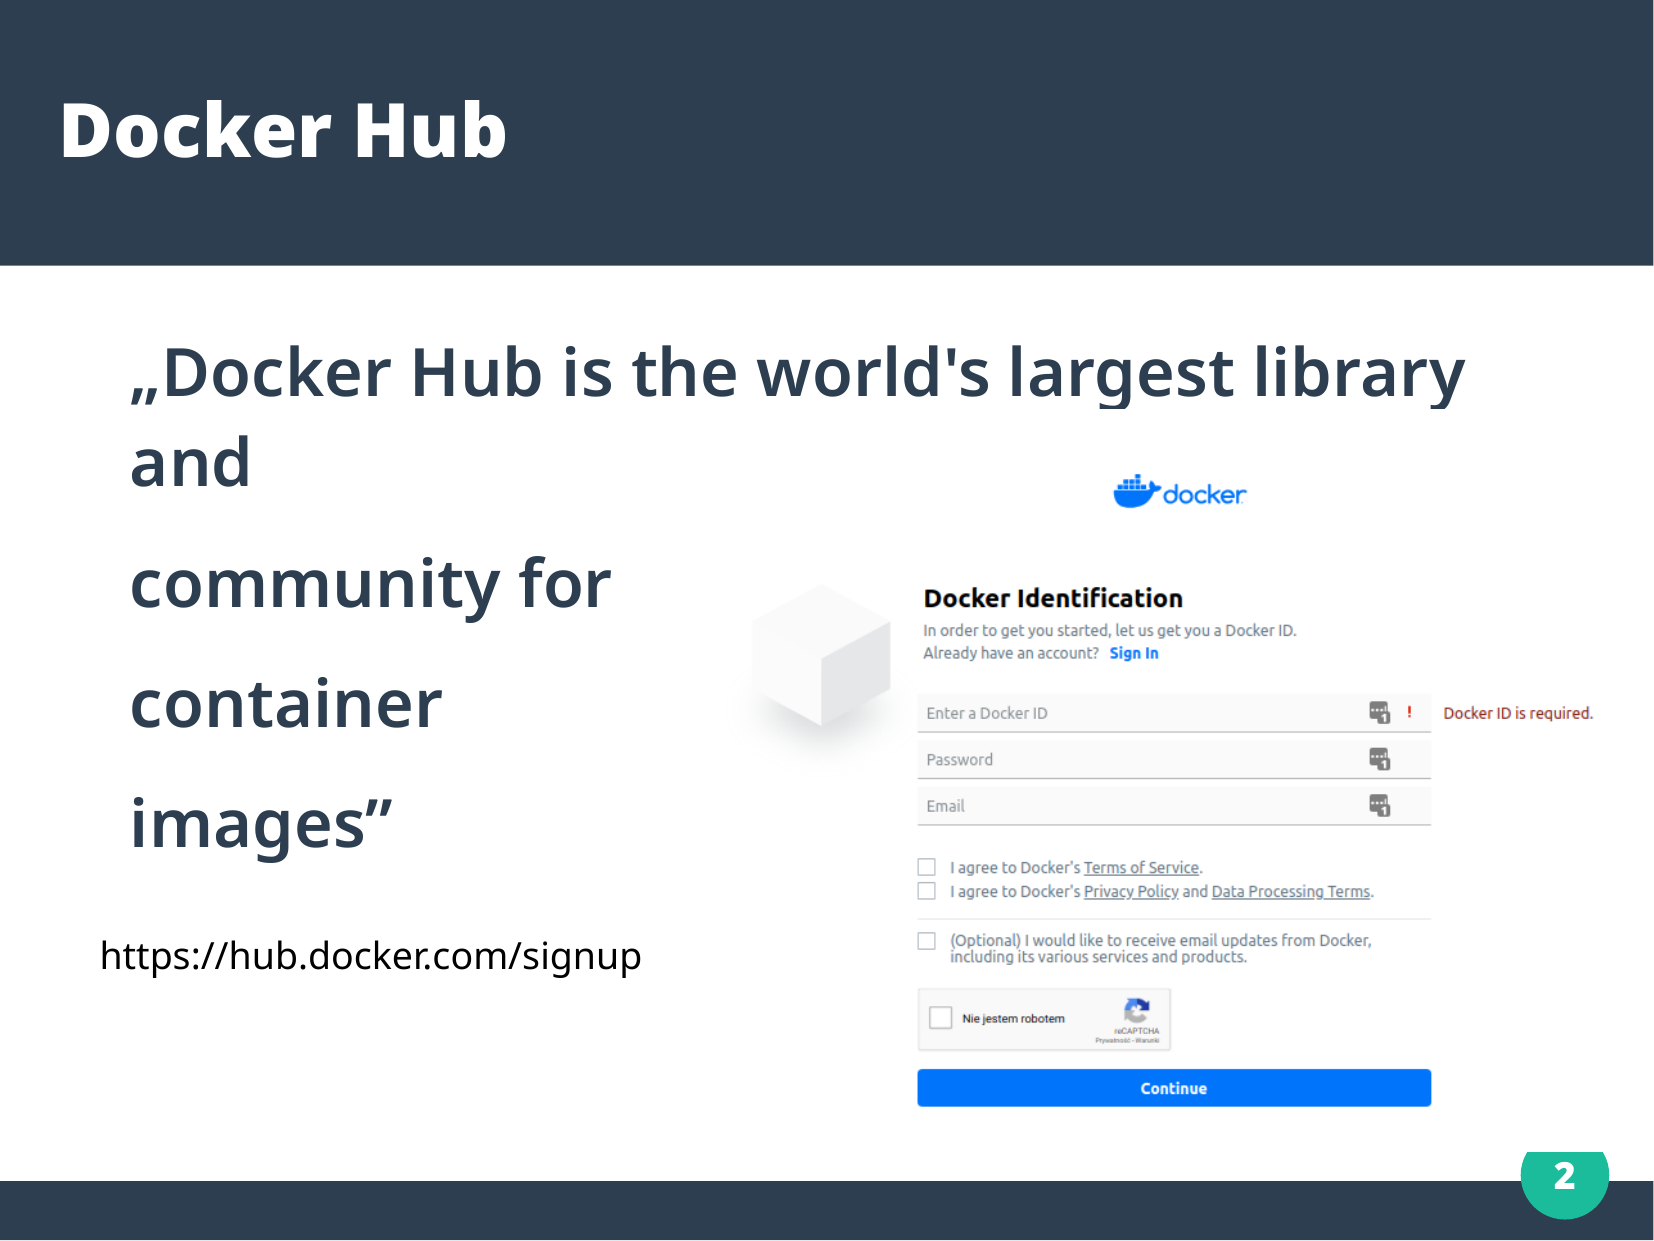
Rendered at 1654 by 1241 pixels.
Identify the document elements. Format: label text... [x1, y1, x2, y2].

text_box https://hub.docker.com/signup [84, 921, 686, 981]
list „Docker Hub is the world's largest library and community for container images” [59, 324, 1595, 1152]
picture [725, 409, 1619, 1152]
title Docker Hub [59, 49, 1595, 207]
